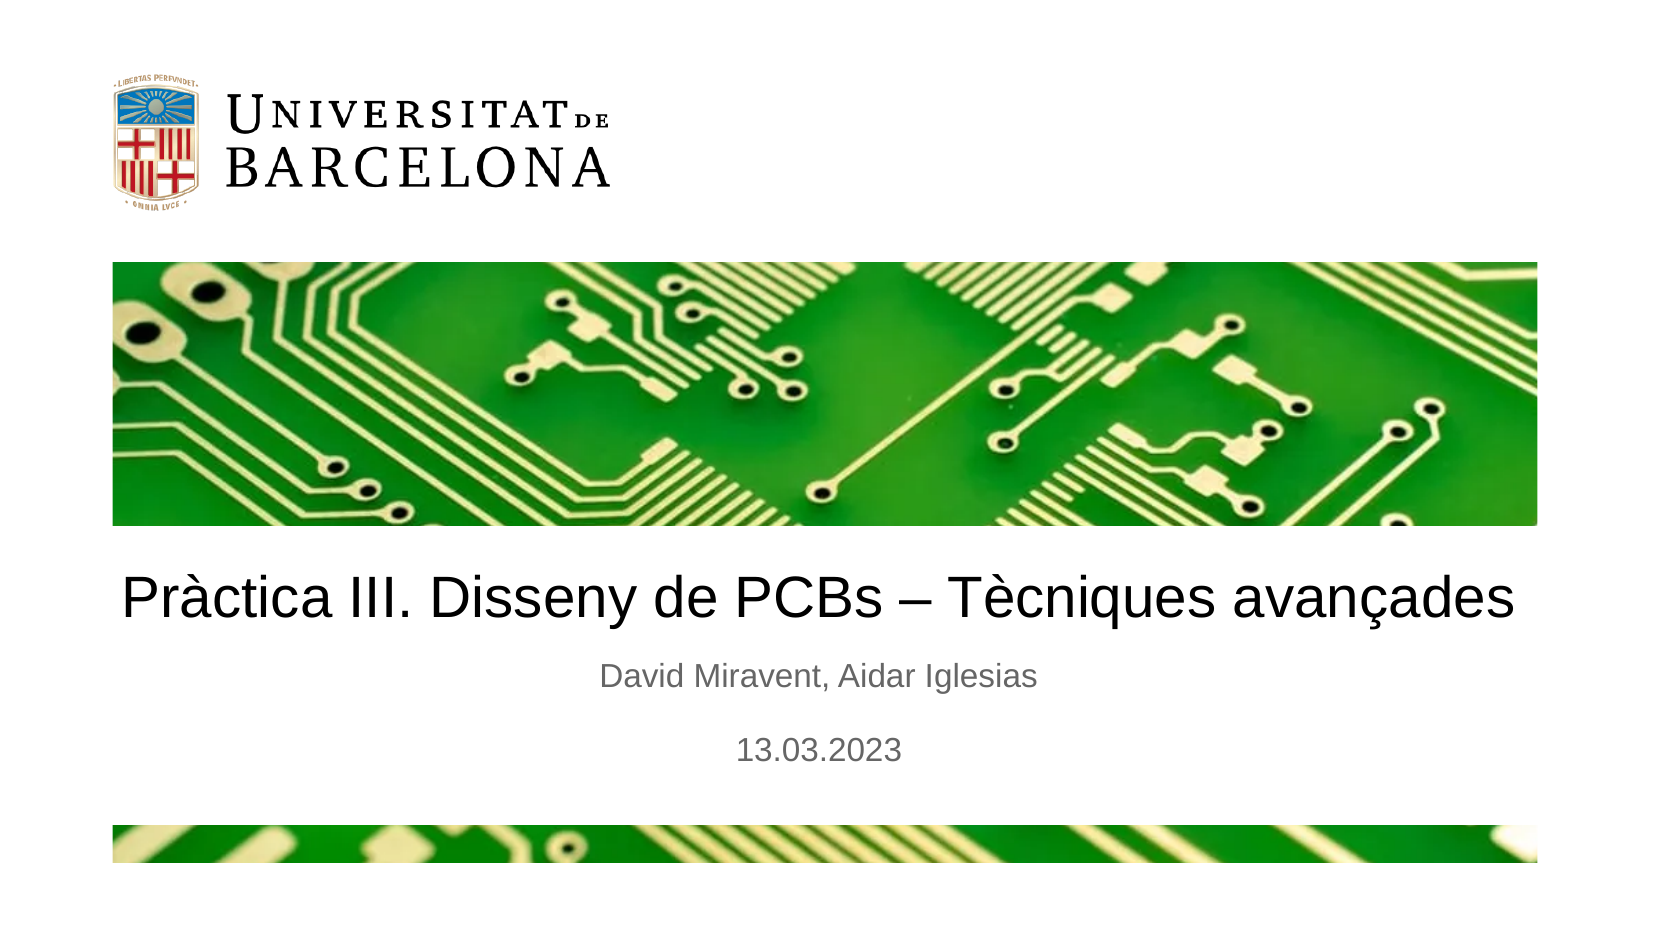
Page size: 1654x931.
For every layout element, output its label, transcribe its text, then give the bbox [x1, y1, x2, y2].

picture [112, 262, 1538, 526]
subtitle David Miravent, Aidar Iglesias 13.03.2023 [75, 637, 1564, 788]
title Pràctica III. Disseny de PCBs – Tècniques avançades [75, 519, 1564, 637]
picture [112, 825, 1538, 863]
picture [112, 74, 610, 211]
